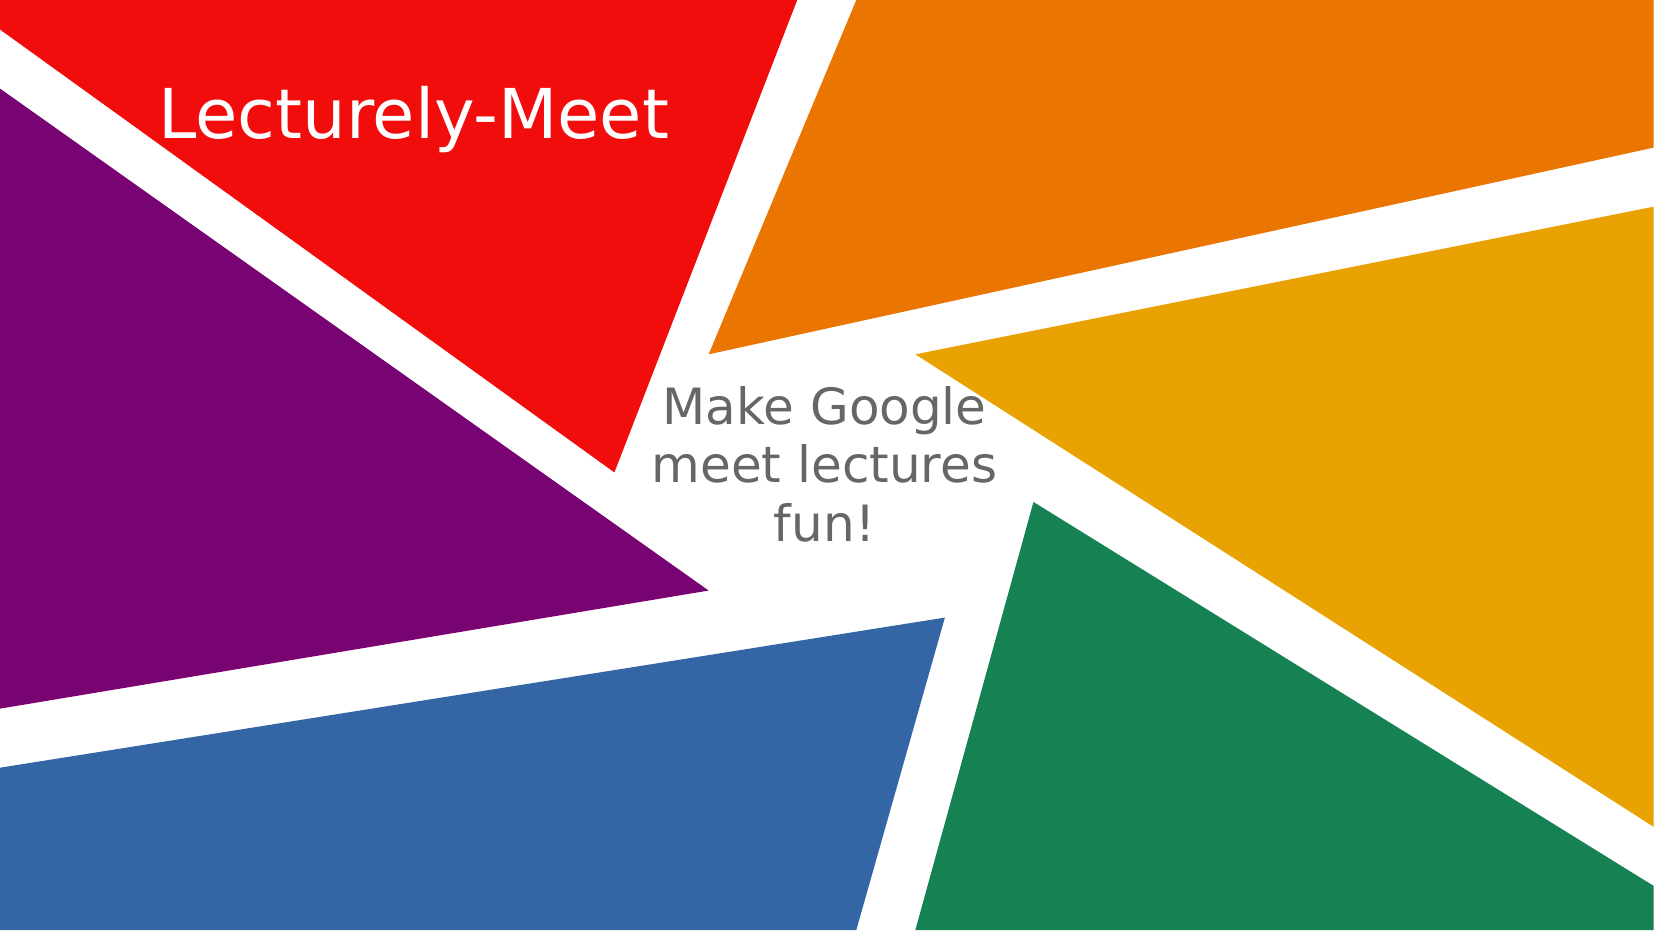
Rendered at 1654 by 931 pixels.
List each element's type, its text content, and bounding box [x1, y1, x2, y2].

subtitle Make Google meet lectures fun! [614, 313, 1035, 618]
title Lecturely-Meet [82, 37, 746, 193]
